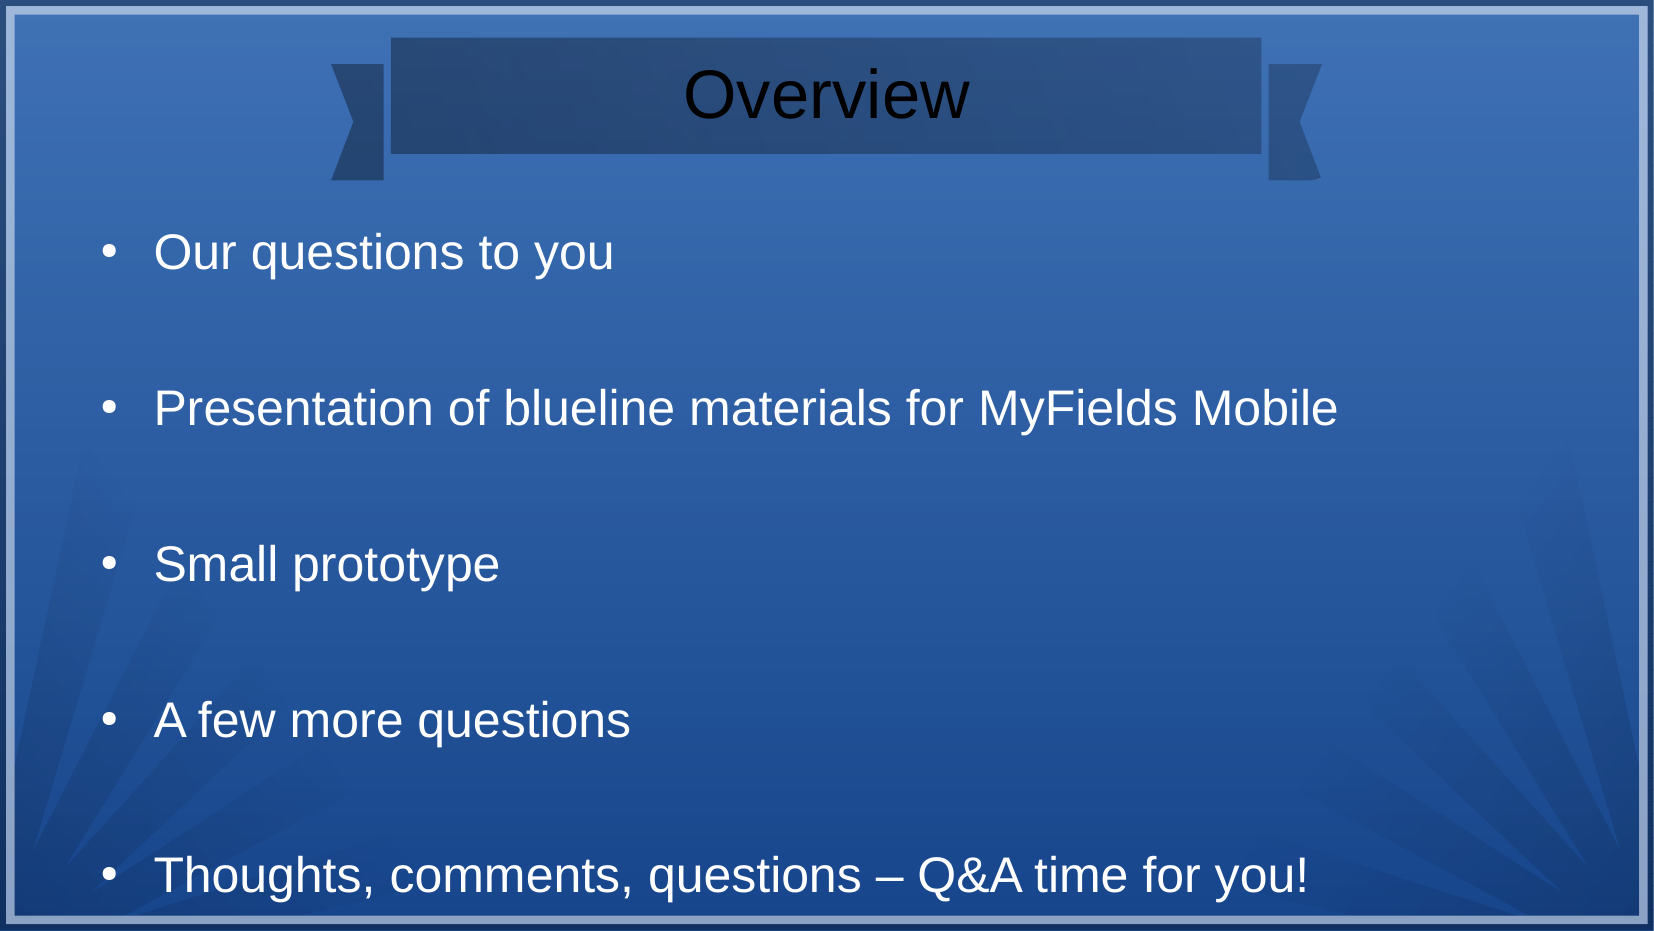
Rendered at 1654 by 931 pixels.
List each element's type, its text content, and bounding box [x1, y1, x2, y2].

title Overview [389, 35, 1264, 154]
list Our questions to you Presentation of blueline materials for MyFields Mobile Small prototype A few more questions Thoughts, comments, questions – Q&A time for you! [82, 224, 1571, 931]
